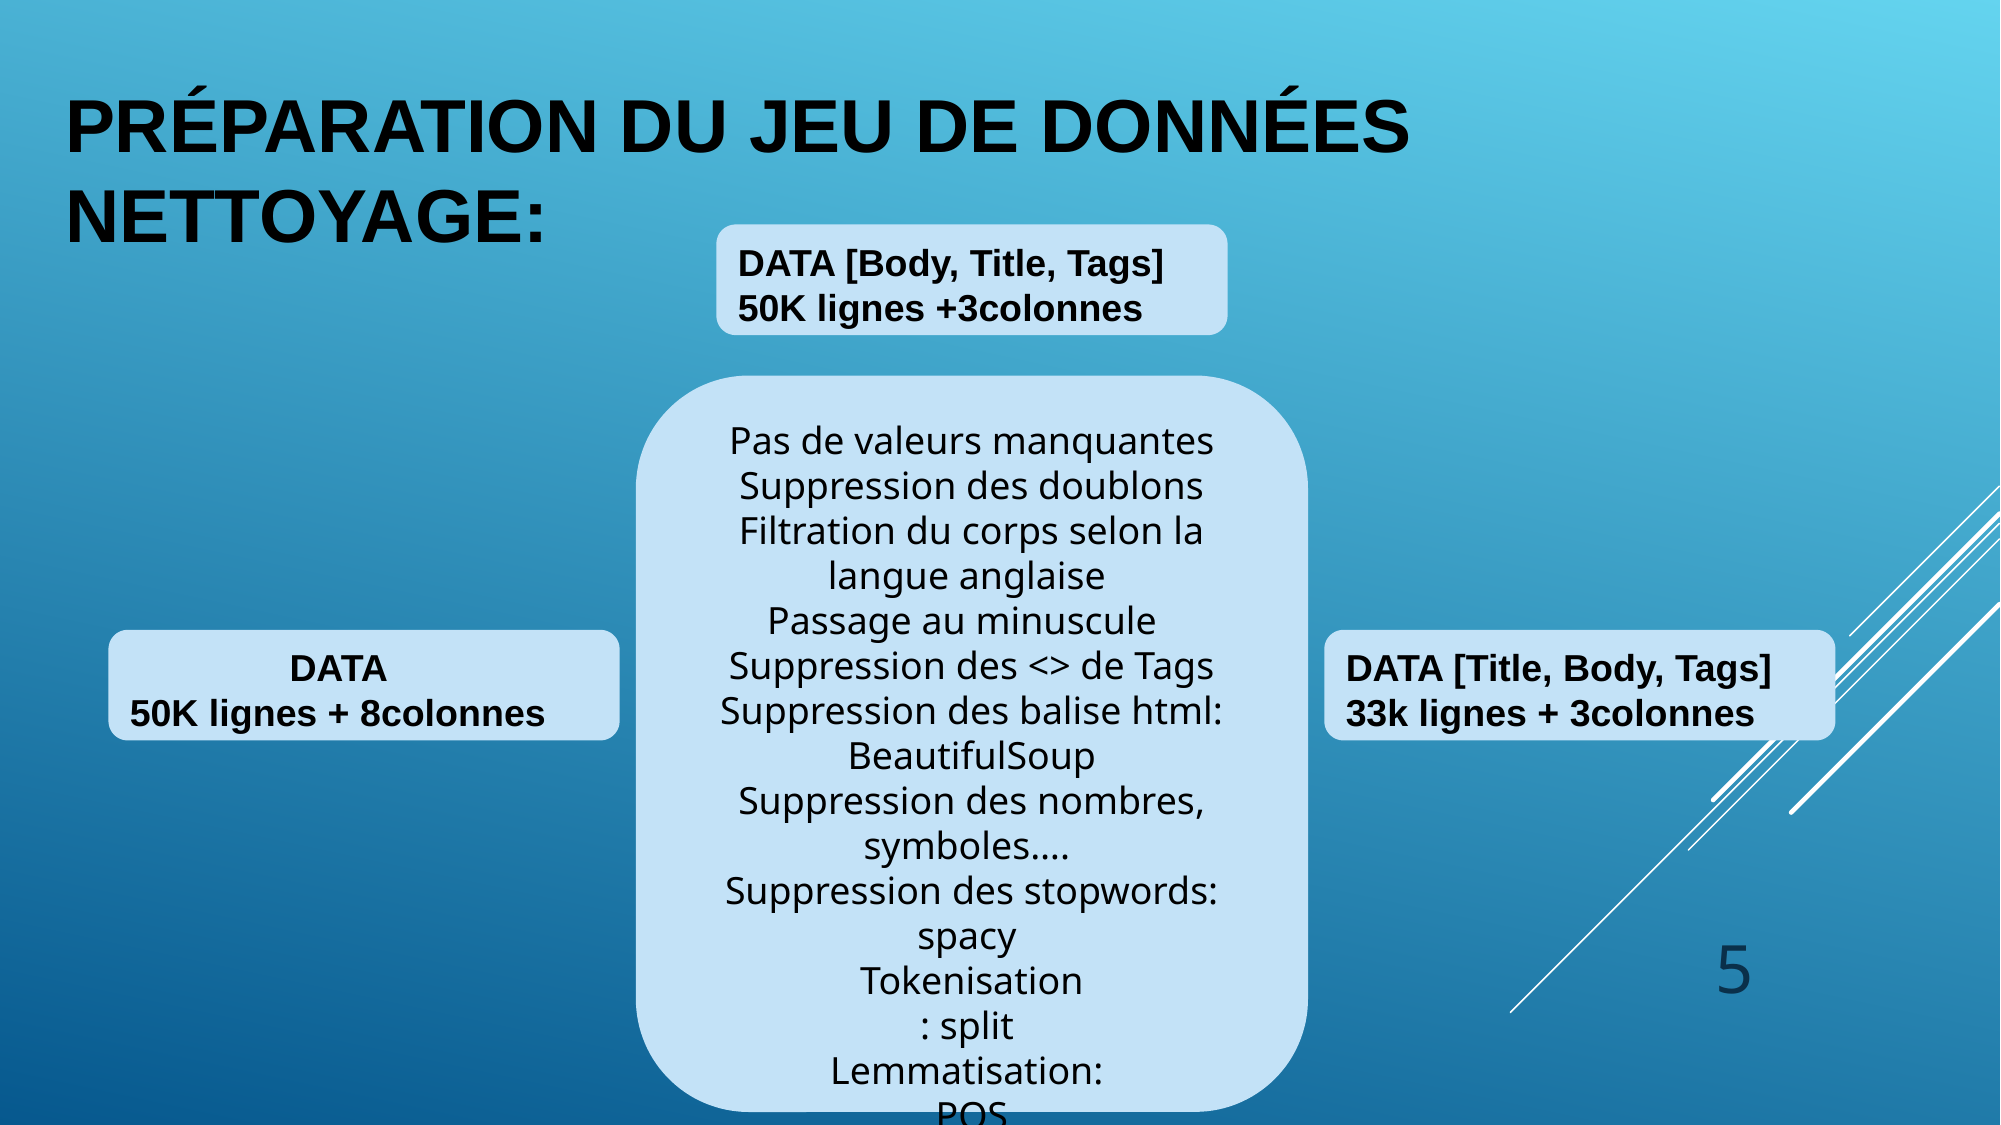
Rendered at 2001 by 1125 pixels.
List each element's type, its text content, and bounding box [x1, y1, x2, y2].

text_box [1700, 915, 1888, 1026]
text_box DATA 50K lignes + 8colonnes [109, 631, 619, 740]
text_box DATA [Body, Title, Tags] 50K lignes +3colonnes [717, 225, 1227, 334]
text_box Préparation du jeu de données nettoyage: [50, 43, 1451, 291]
text_box Pas de valeurs manquantes Suppression des doublons Filtration du corps selon la langue anglaise Passage au minuscule Suppression des <> de Tags Suppression des balise html: BeautifulSoup Suppression des nombres, symboles…. Suppression des stopwords: spacy Tokenisation : split Lemmatisation: POS [637, 376, 1307, 1111]
text_box DATA [Title, Body, Tags] 33k lignes + 3colonnes [1325, 631, 1835, 740]
